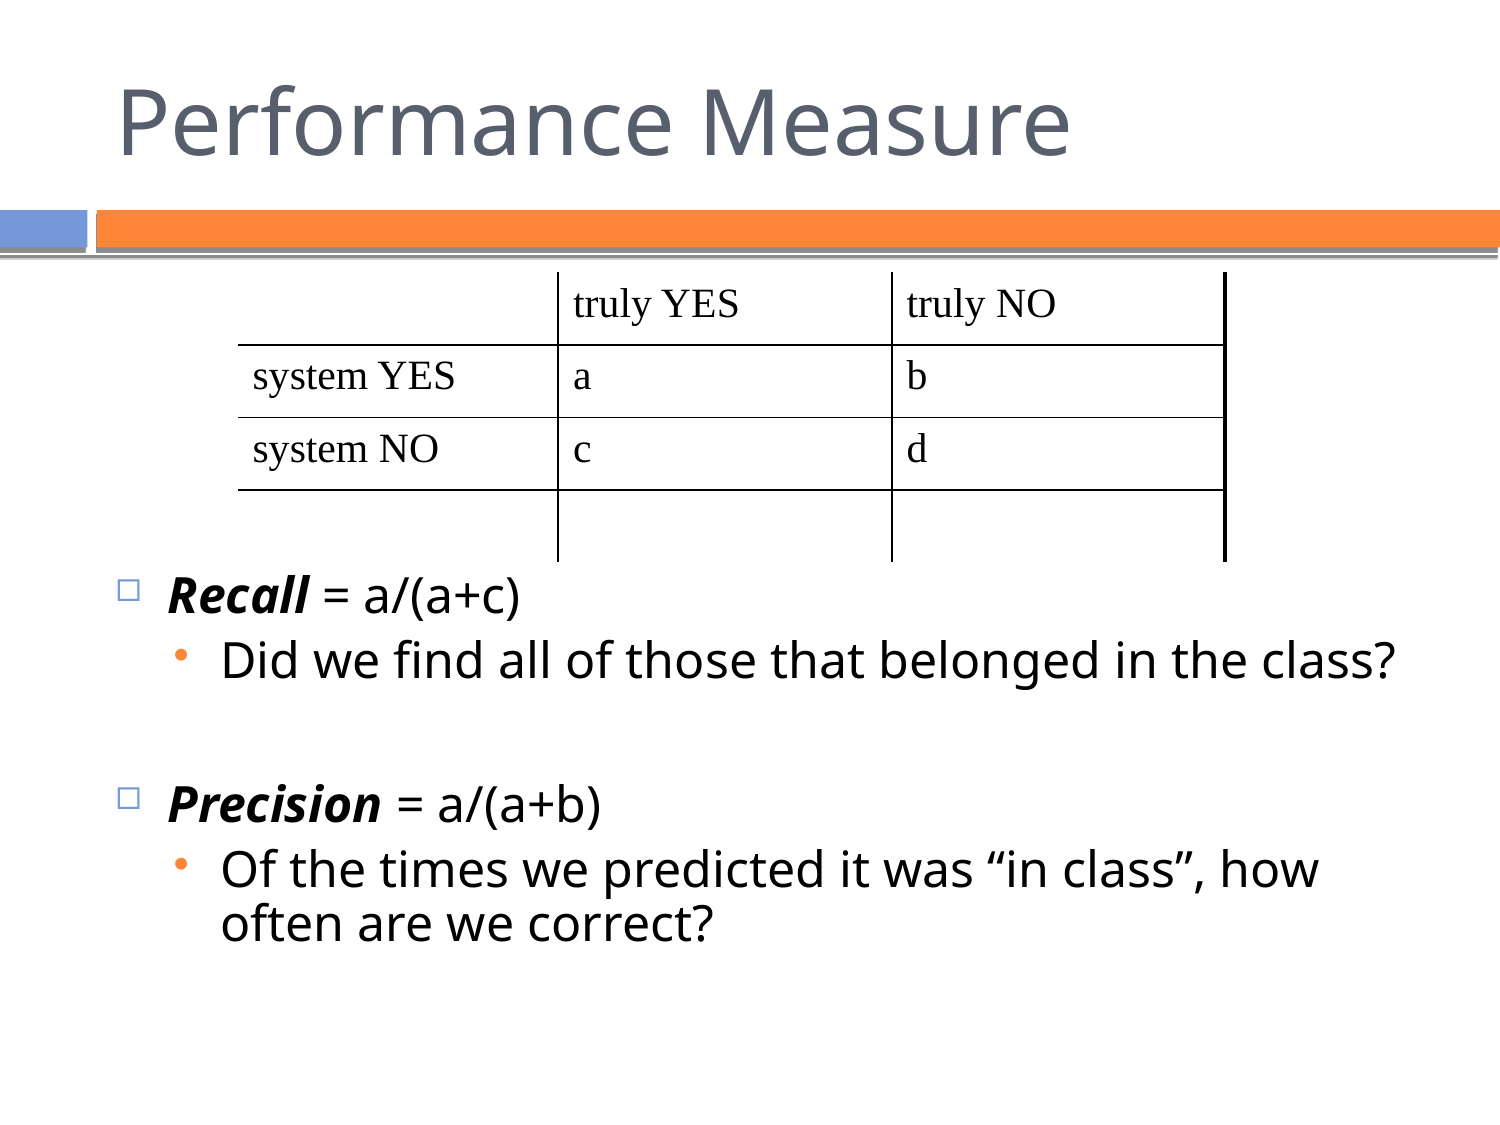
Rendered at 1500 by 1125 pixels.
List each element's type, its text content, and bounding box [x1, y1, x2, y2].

table_cell d [893, 418, 1223, 489]
table_cell c [559, 418, 891, 489]
table_cell system NO [238, 418, 557, 489]
table_cell [238, 491, 557, 562]
table_cell [559, 491, 891, 562]
table_header truly YES [559, 272, 891, 344]
table_header [238, 272, 557, 344]
table_cell a [559, 346, 891, 417]
title Performance Measure [100, 37, 1438, 200]
table_cell [893, 491, 1223, 562]
table_header truly NO [893, 272, 1223, 344]
table_cell b [893, 346, 1223, 417]
table_cell system YES [238, 346, 557, 417]
list Recall = a/(a+c) Did we find all of those that belonged in the class? Precision = a/(a+b) Of the times we predicted it was “in class”, how often are we correct? [100, 562, 1438, 1038]
